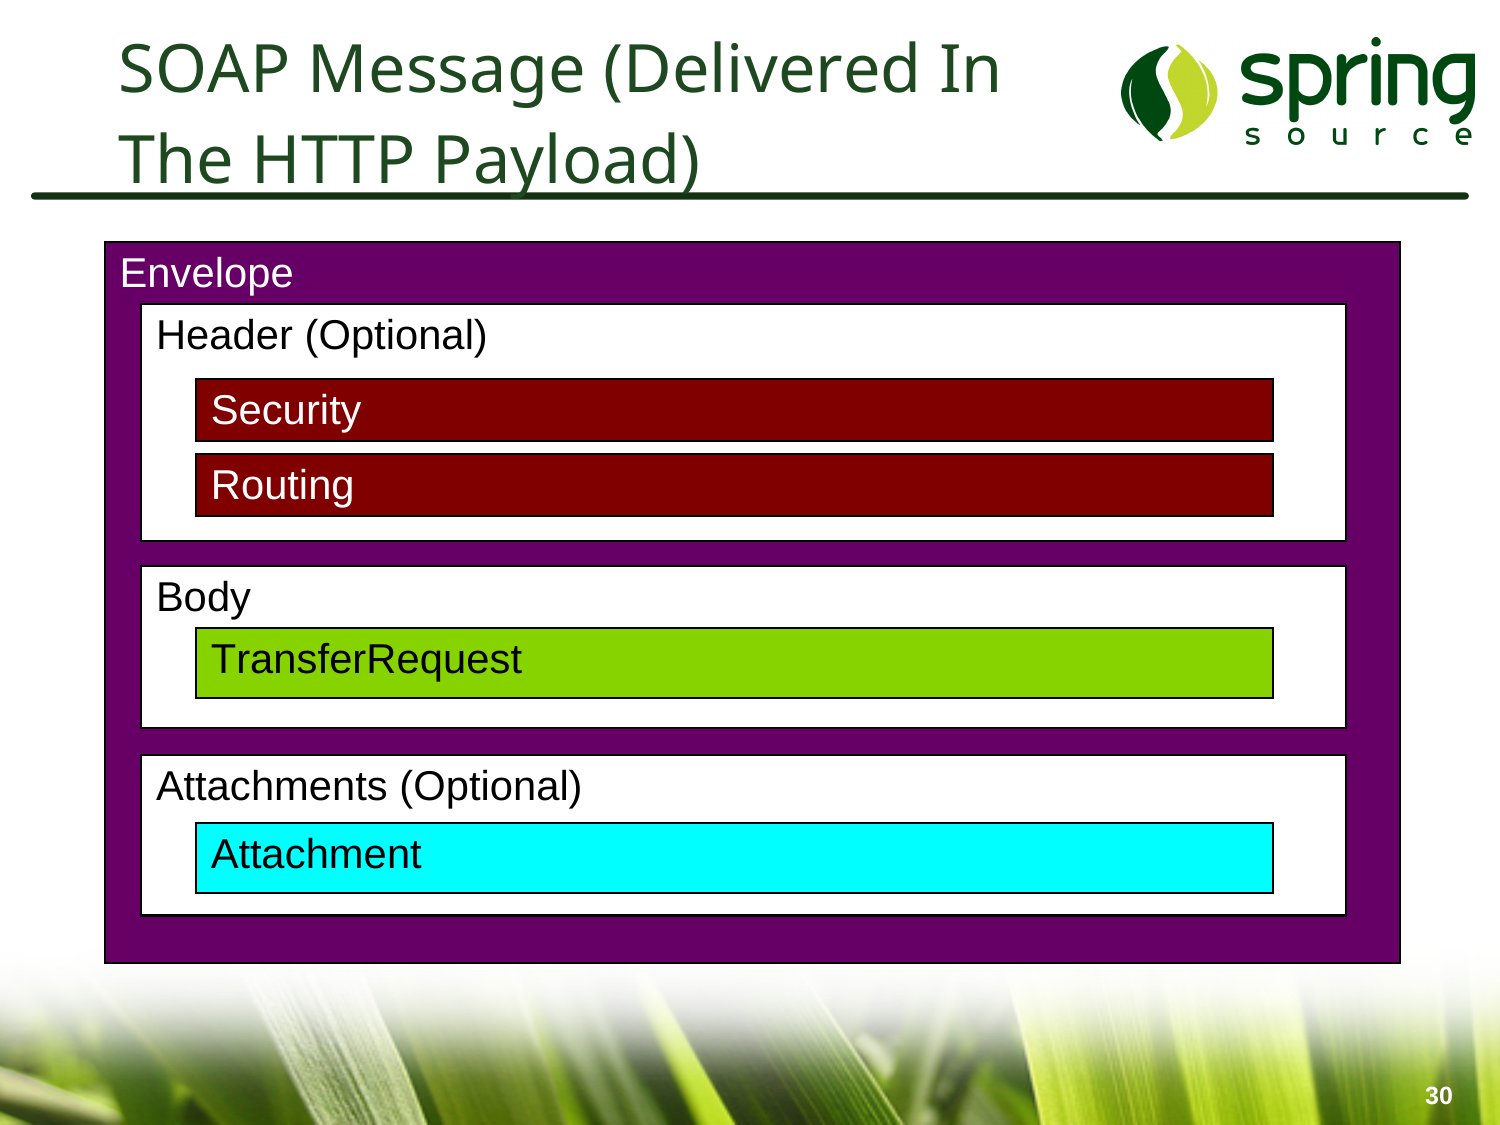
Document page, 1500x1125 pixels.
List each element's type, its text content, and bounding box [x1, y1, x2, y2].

text_box Header (Optional) [141, 304, 1346, 541]
picture [1136, 37, 1475, 145]
text_box Security [196, 379, 1273, 442]
text_box Body [141, 566, 1346, 728]
text_box Attachments (Optional) [141, 755, 1346, 916]
text_box Attachment [196, 823, 1273, 893]
text_box TransferRequest [196, 628, 1273, 698]
picture [0, 944, 1500, 1125]
text_box Envelope [104, 241, 1401, 964]
title SOAP Message (Delivered In The HTTP Payload) [103, 13, 1136, 191]
text_box Routing [196, 453, 1273, 517]
